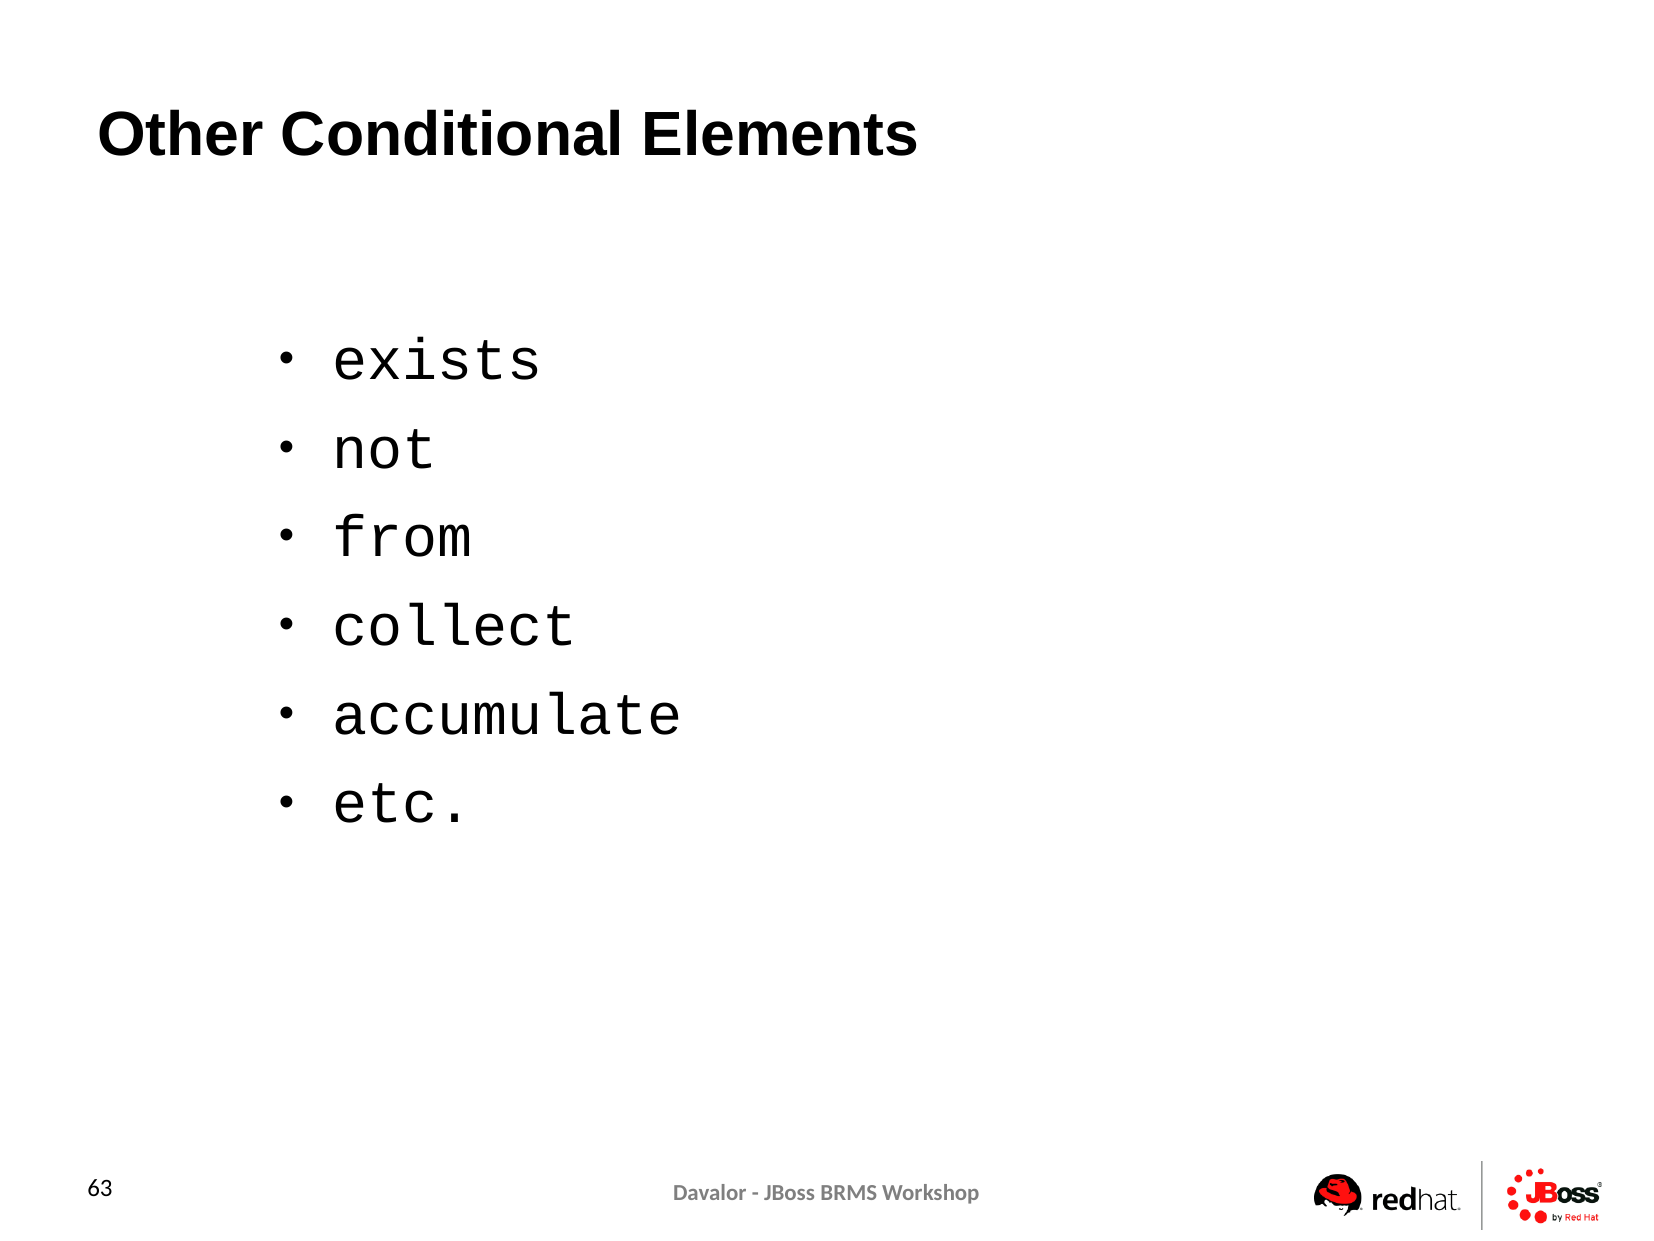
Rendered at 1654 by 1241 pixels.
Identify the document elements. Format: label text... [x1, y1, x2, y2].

title Other Conditional Elements [82, 95, 1571, 226]
picture [1314, 1161, 1602, 1230]
list exists not from collect accumulate etc. [86, 320, 1576, 1108]
